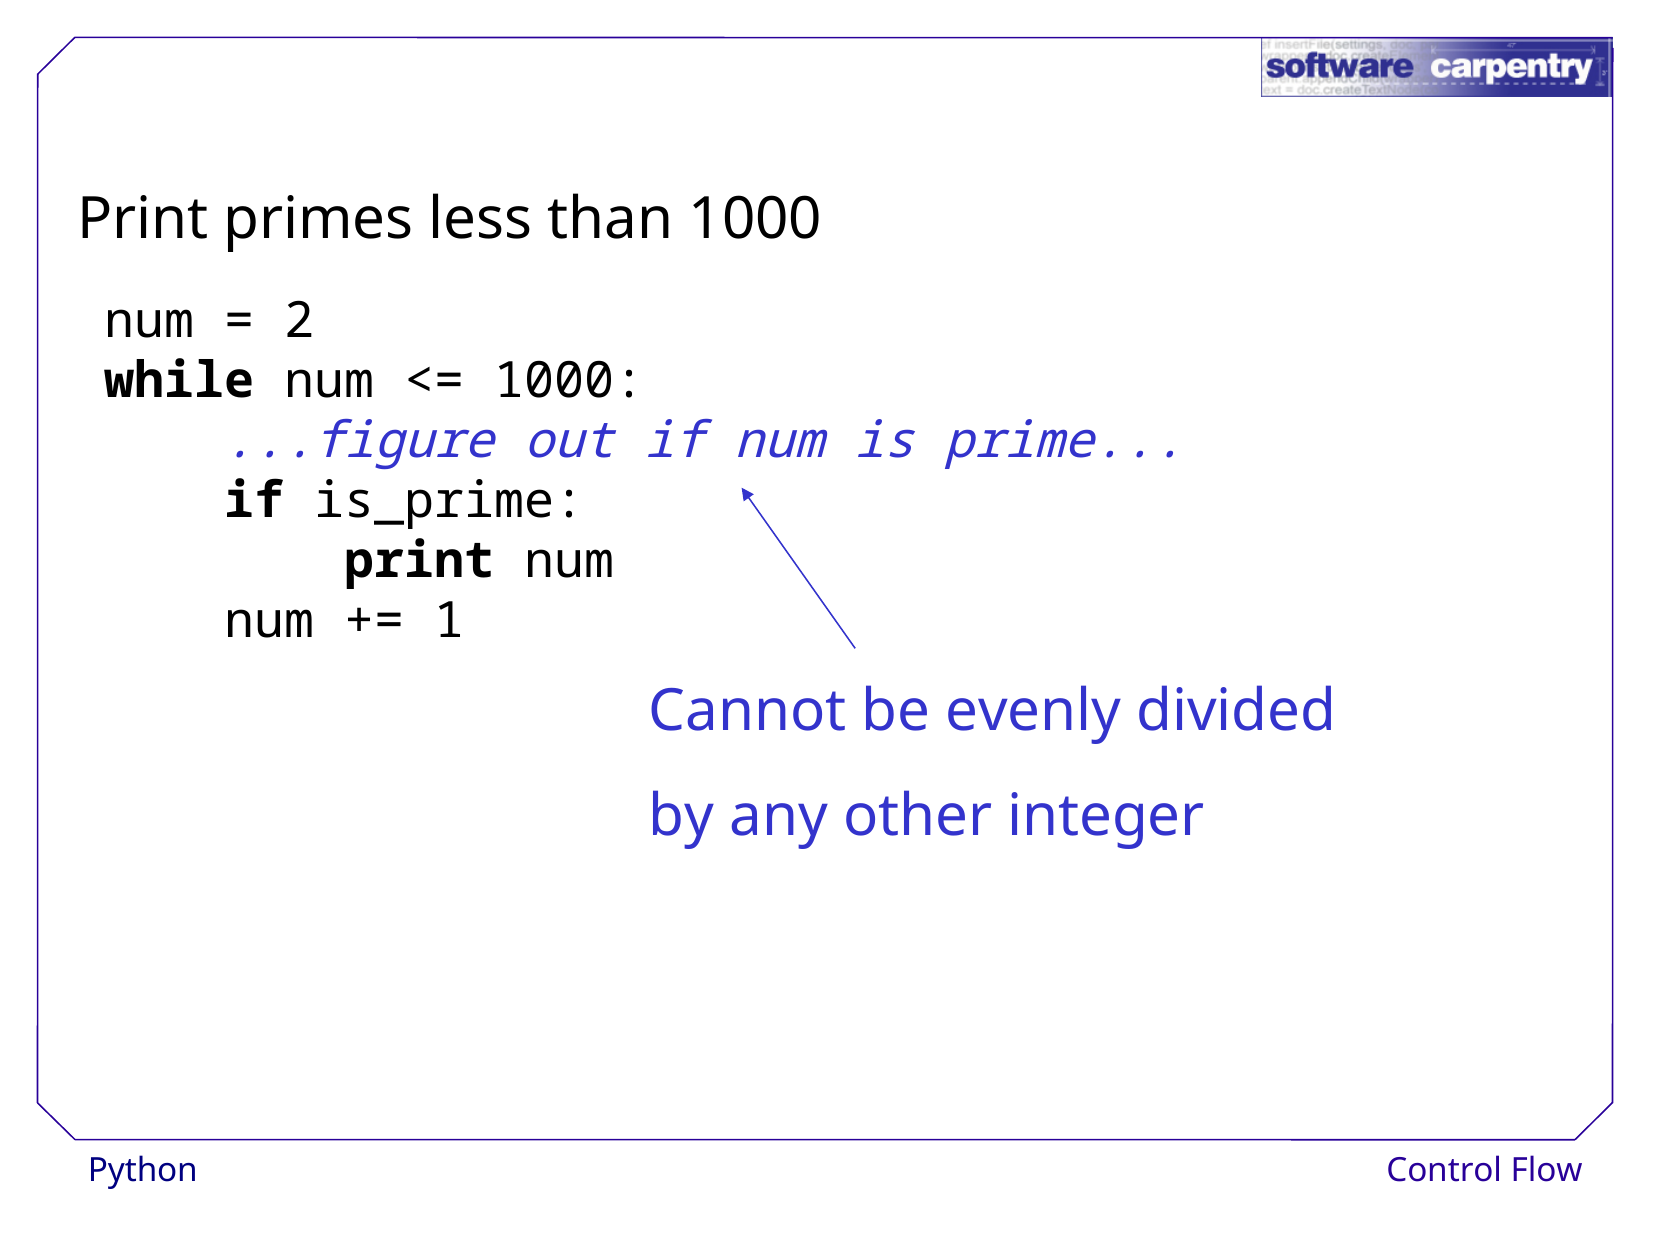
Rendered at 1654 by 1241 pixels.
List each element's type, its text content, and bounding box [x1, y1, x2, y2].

text_box num = 2 while num <= 1000: ...figure out if num is prime... if is_prime: print num num += 1 [89, 279, 1512, 980]
picture [1261, 39, 1613, 97]
text_box Print primes less than 1000 [62, 138, 987, 259]
